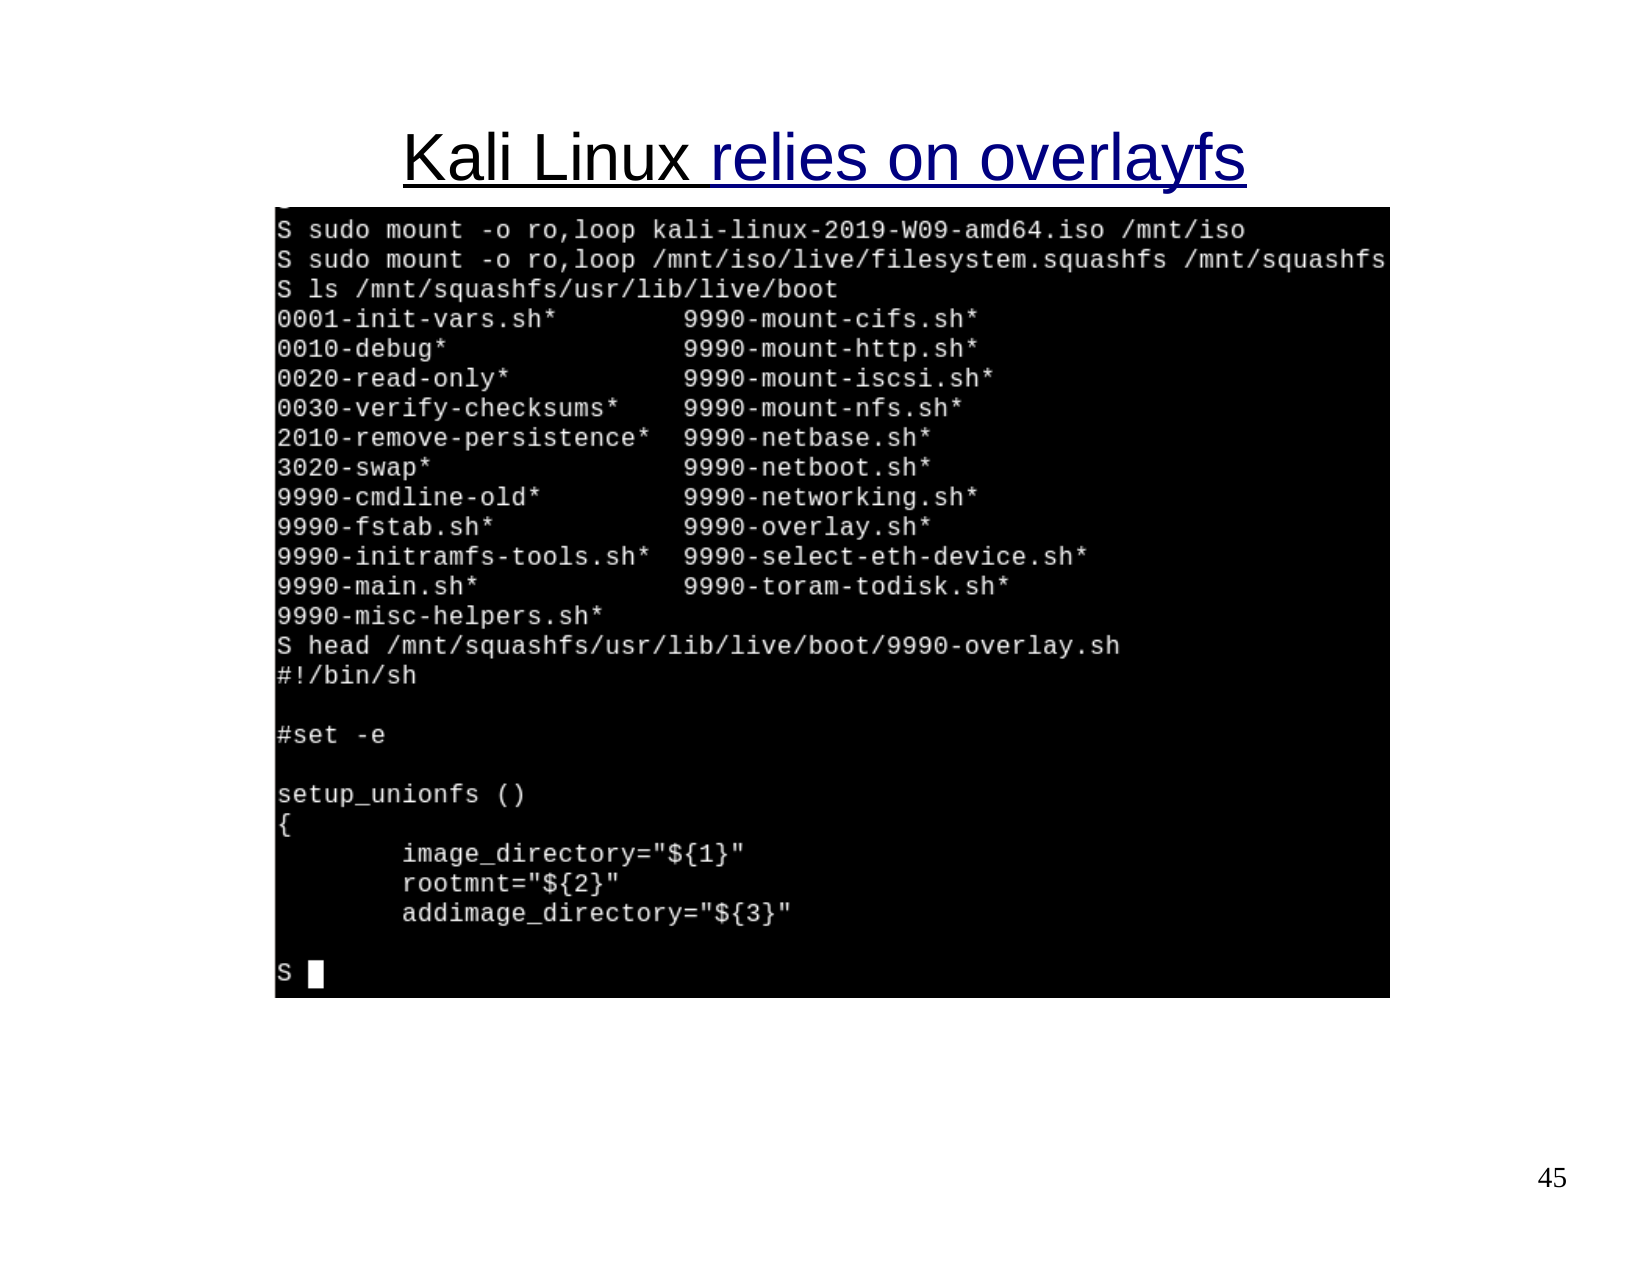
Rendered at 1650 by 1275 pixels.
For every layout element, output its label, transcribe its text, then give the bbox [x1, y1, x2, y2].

title Kali Linux relies on overlayfs [82, 50, 1568, 264]
picture [274, 207, 1390, 998]
